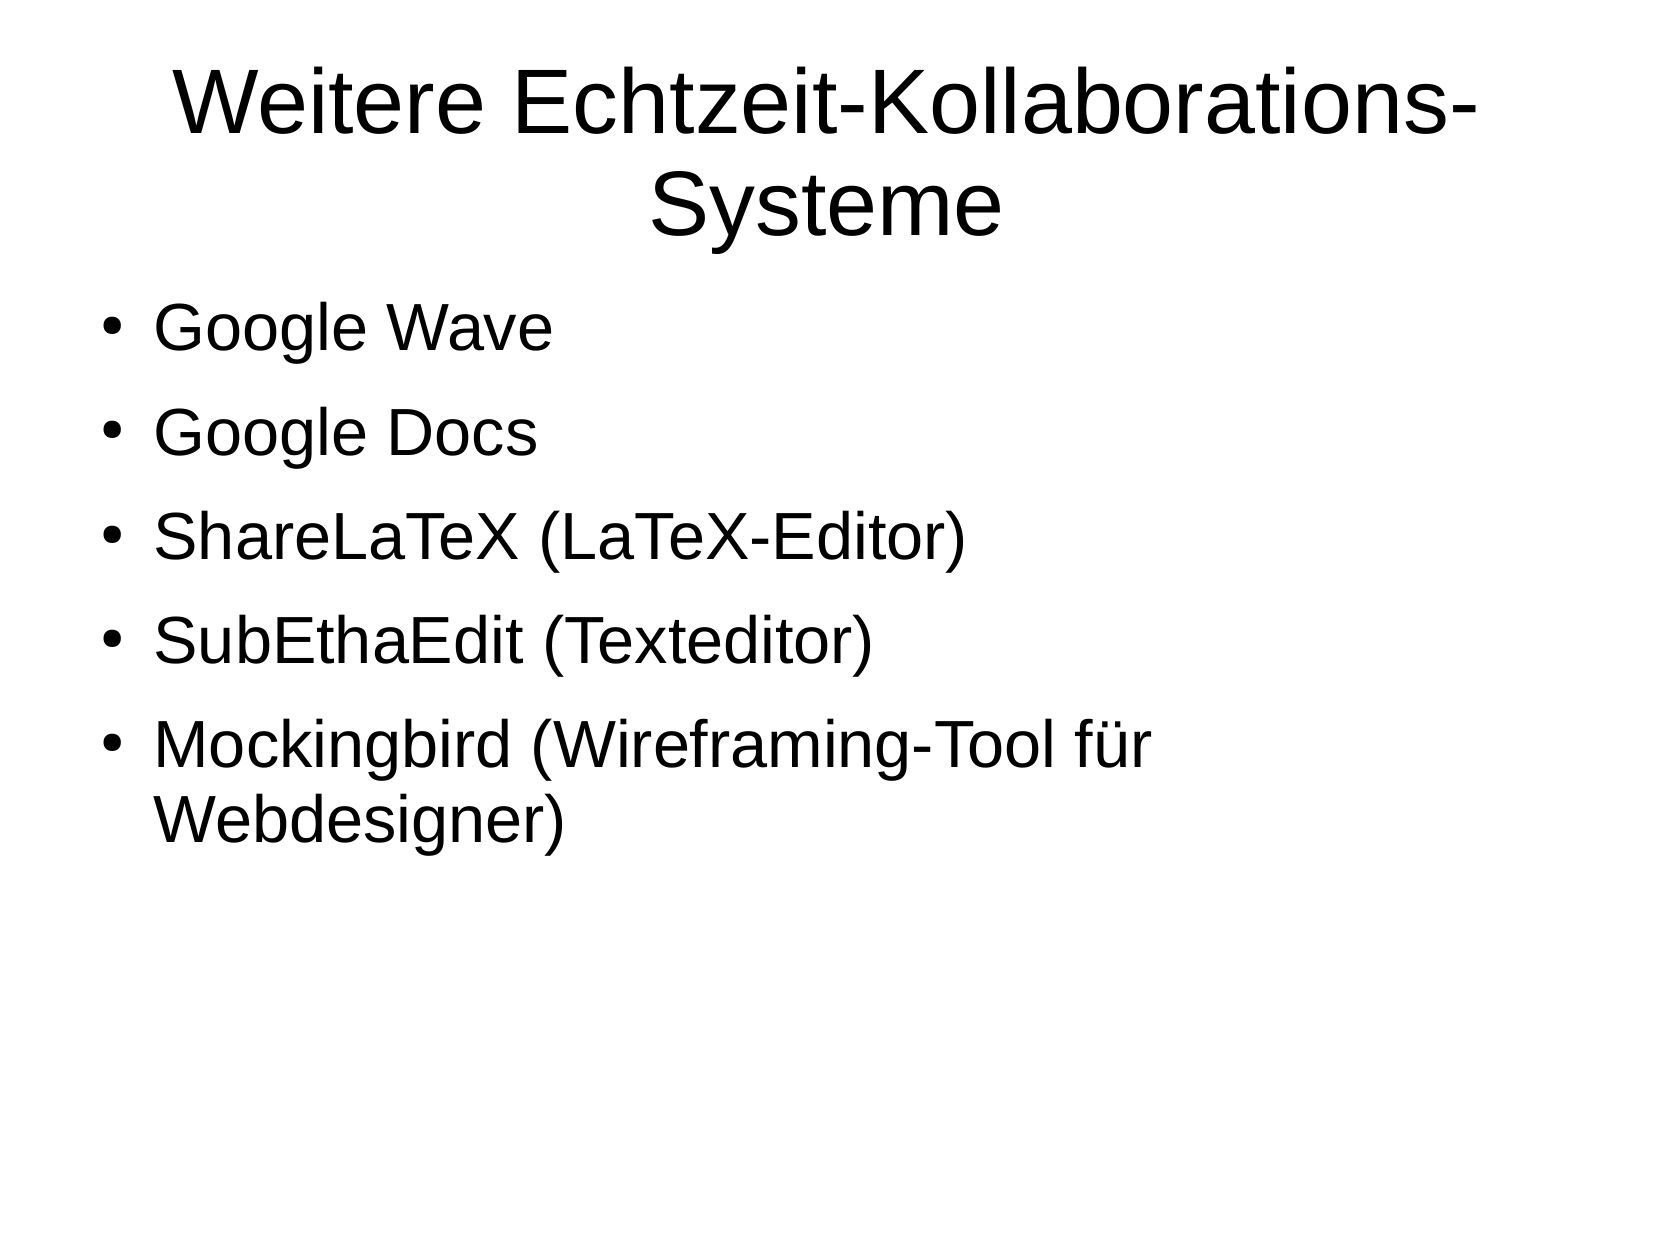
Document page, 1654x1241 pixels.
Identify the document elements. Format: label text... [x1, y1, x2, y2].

list Google Wave Google Docs ShareLaTeX (LaTeX-Editor) SubEthaEdit (Texteditor) Mockingbird (Wireframing-Tool für Webdesigner) [82, 290, 1538, 1010]
title Weitere Echtzeit-Kollaborations-Systeme [82, 49, 1571, 257]
